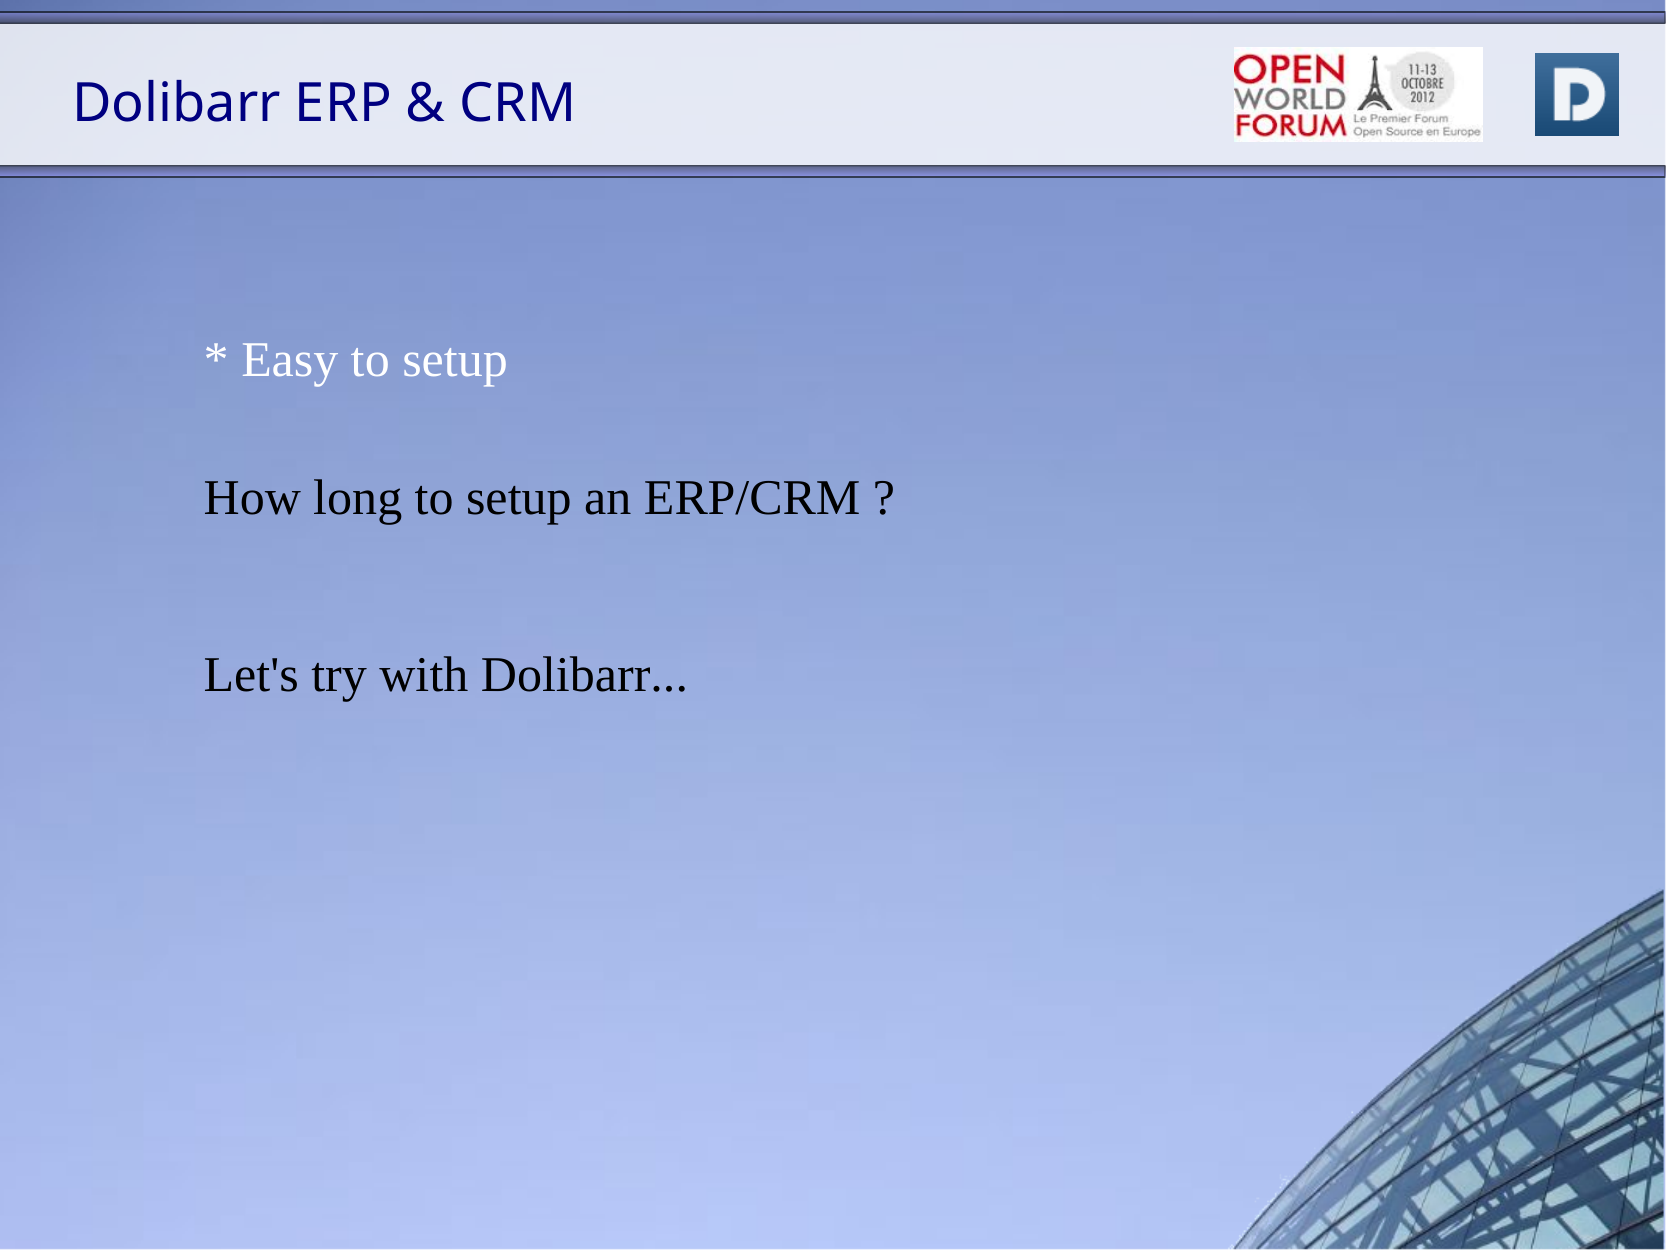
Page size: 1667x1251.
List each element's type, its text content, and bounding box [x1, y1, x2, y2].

text_box How long to setup an ERP/CRM ? [188, 456, 911, 532]
text_box * Easy to setup [188, 318, 524, 394]
picture [1234, 47, 1483, 142]
picture [0, 166, 1667, 1251]
picture [1535, 53, 1619, 136]
text_box Dolibarr ERP & CRM [57, 59, 628, 149]
picture [0, 0, 1667, 23]
text_box [0, 11, 1667, 178]
text_box Let's try with Dolibarr... [188, 633, 704, 769]
